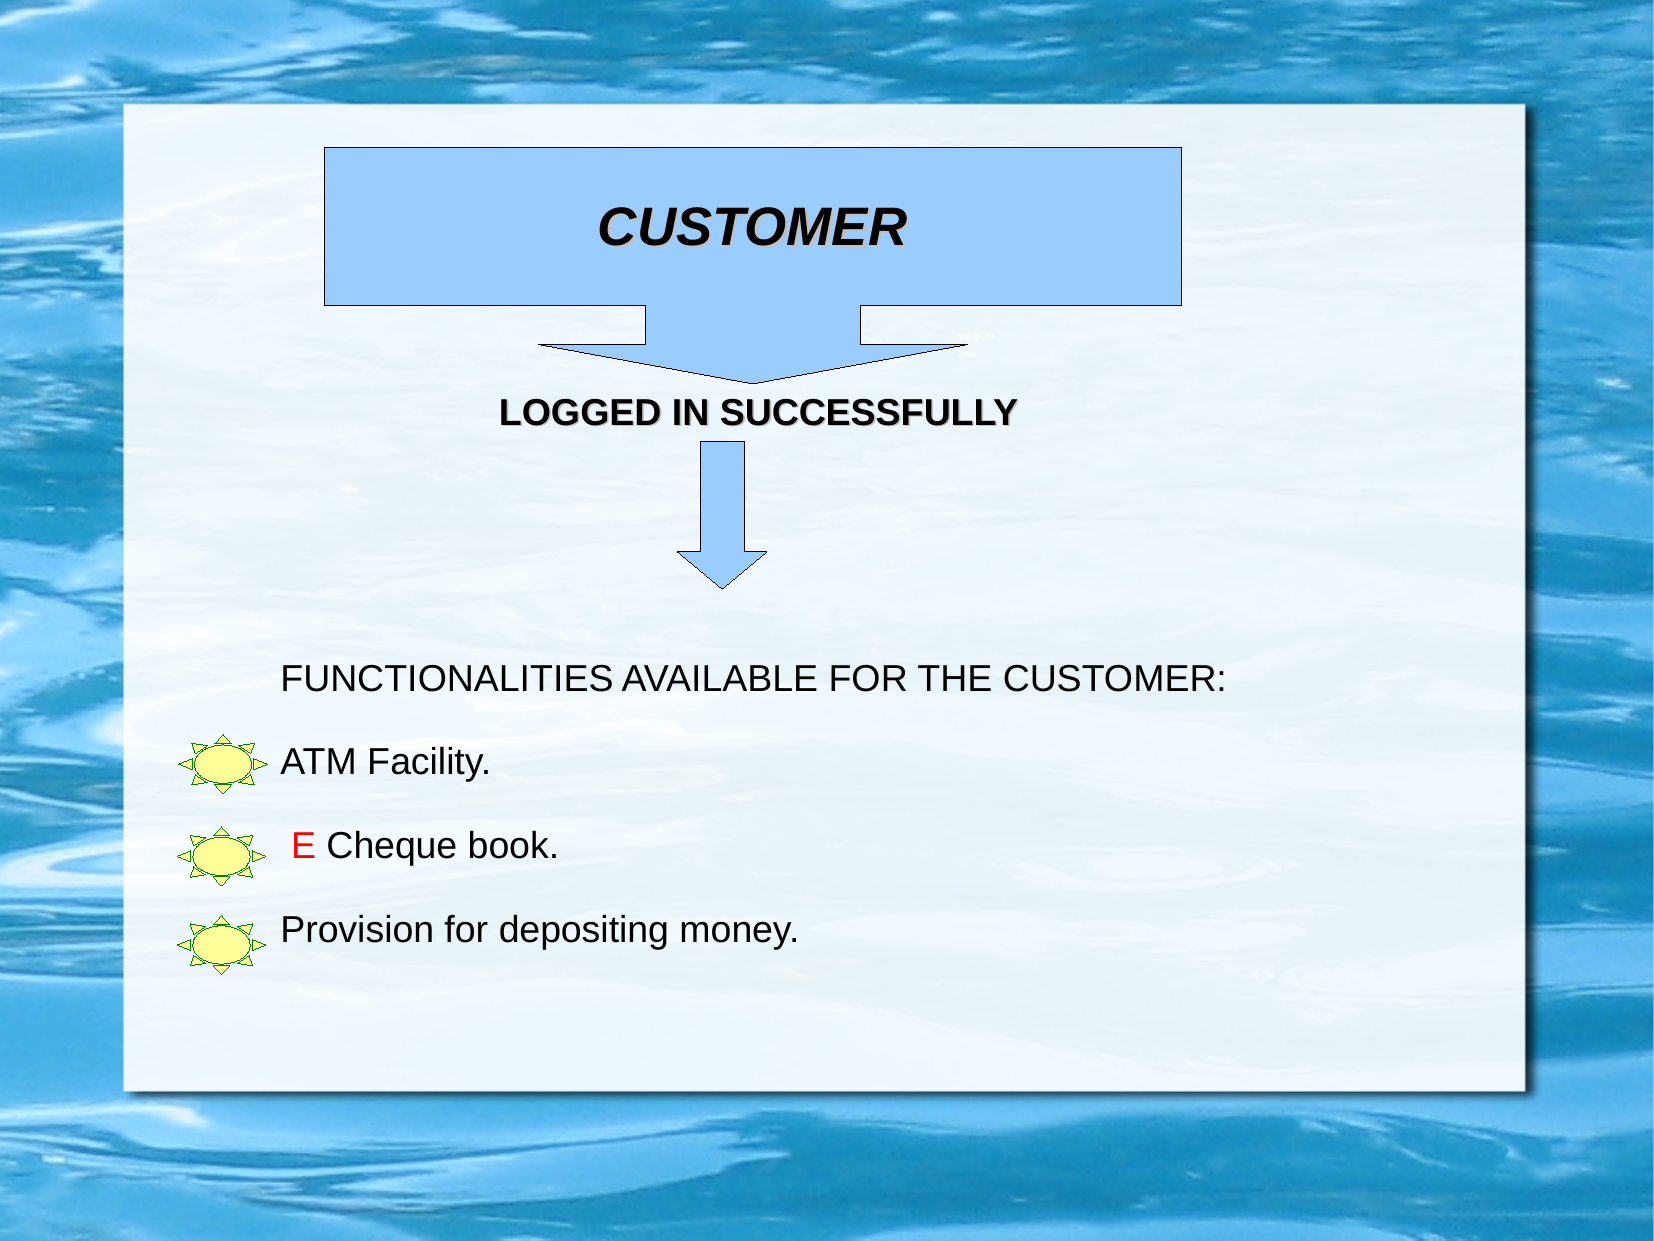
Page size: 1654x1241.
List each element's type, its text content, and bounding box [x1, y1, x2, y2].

text_box [253, 758, 268, 770]
text_box [252, 939, 266, 951]
text_box [252, 850, 266, 862]
text_box [213, 826, 230, 836]
text_box [190, 915, 253, 975]
text_box [178, 758, 193, 770]
text_box [190, 835, 253, 886]
text_box CUSTOMER [324, 147, 1182, 383]
text_box [177, 850, 191, 862]
text_box FUNCTIONALITIES AVAILABLE FOR THE CUSTOMER: ATM Facility. E Cheque book. Provision for depositing money. [265, 649, 1359, 959]
text_box LOGGED IN SUCCESSFULLY [295, 383, 1359, 441]
picture [0, 0, 1654, 1241]
text_box [677, 441, 767, 589]
text_box [191, 734, 255, 794]
text_box [177, 939, 191, 951]
